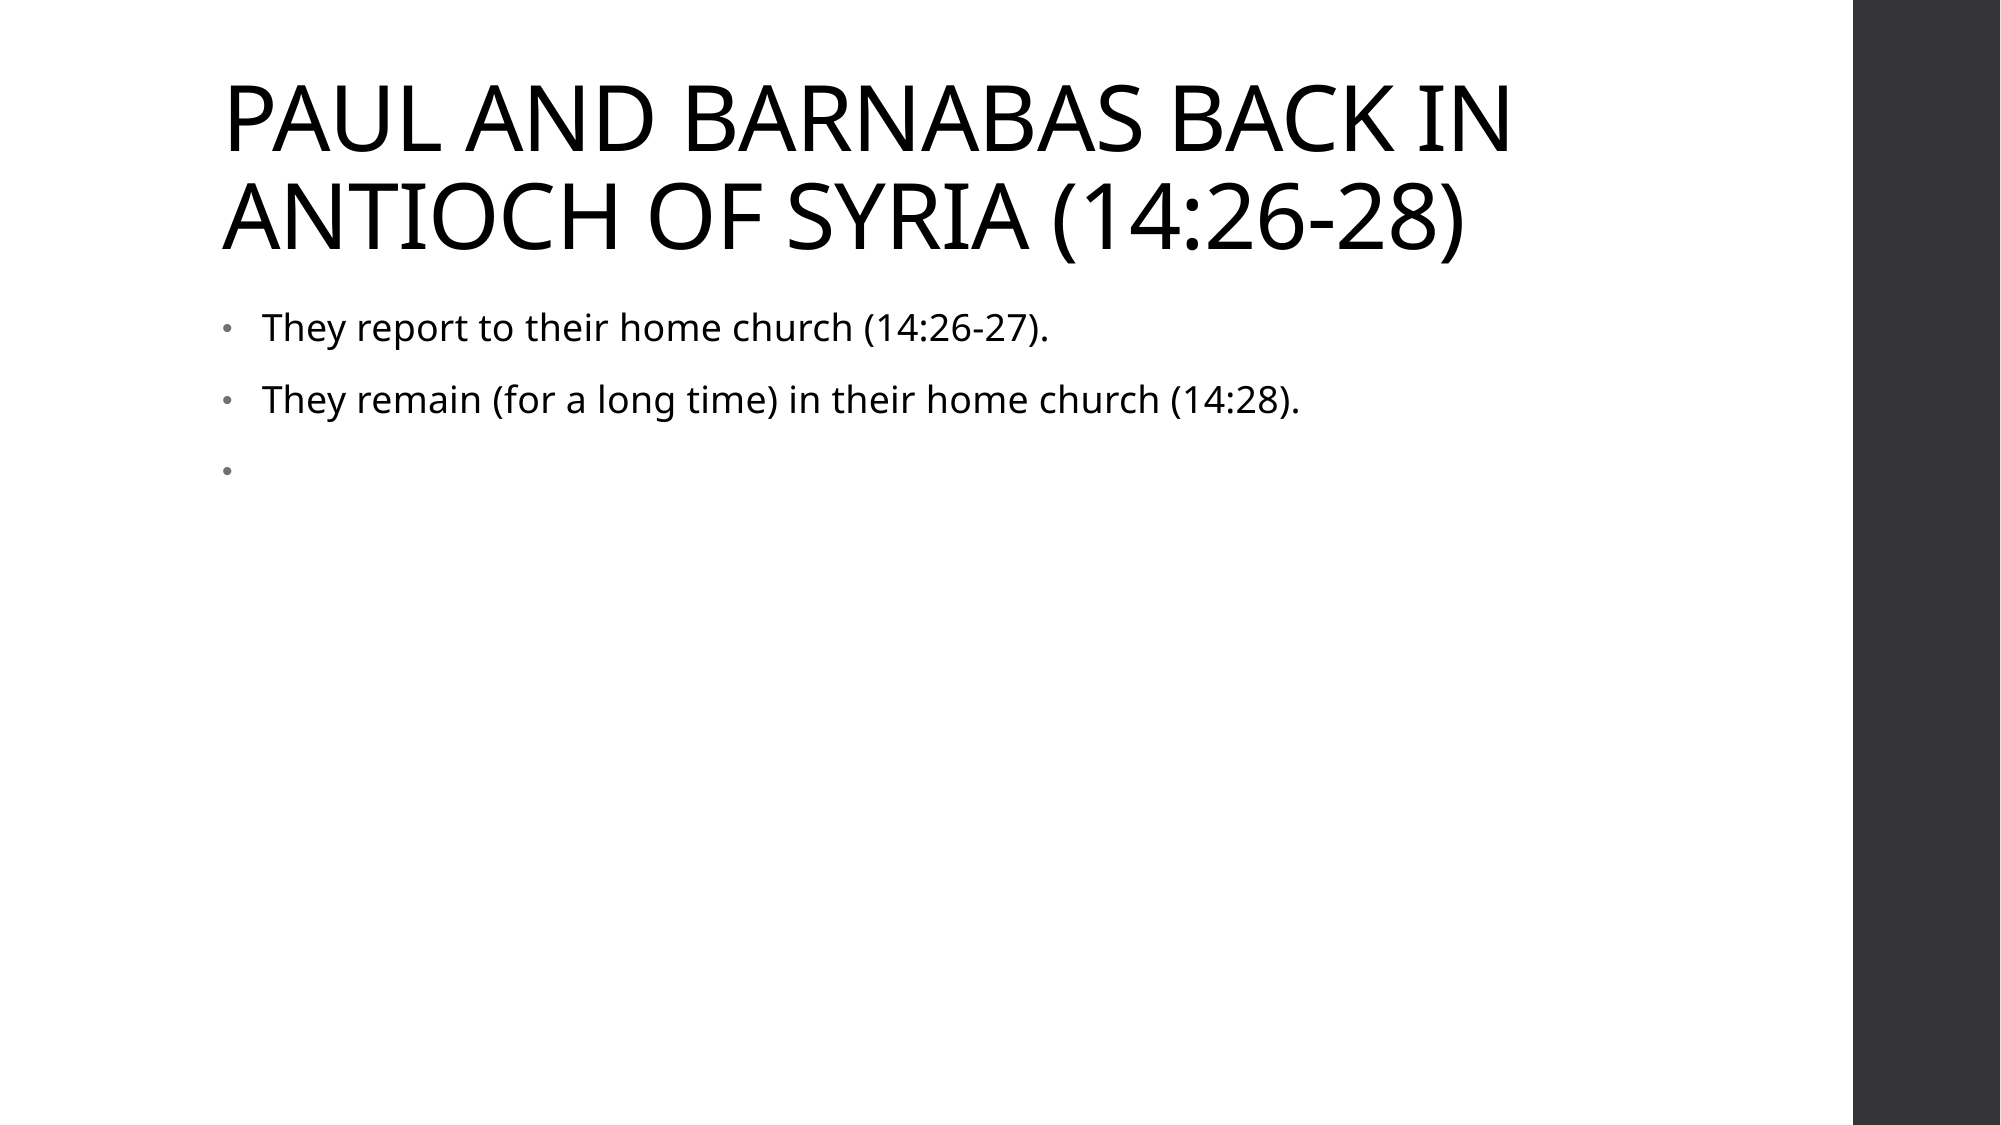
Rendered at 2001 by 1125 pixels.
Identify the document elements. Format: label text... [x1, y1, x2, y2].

list They report to their home church (14:26-27). They remain (for a long time) in their home church (14:28). [206, 299, 1617, 1014]
title PAUL AND BARNABAS BACK IN ANTIOCH OF SYRIA (14:26-28) [206, 60, 1797, 278]
